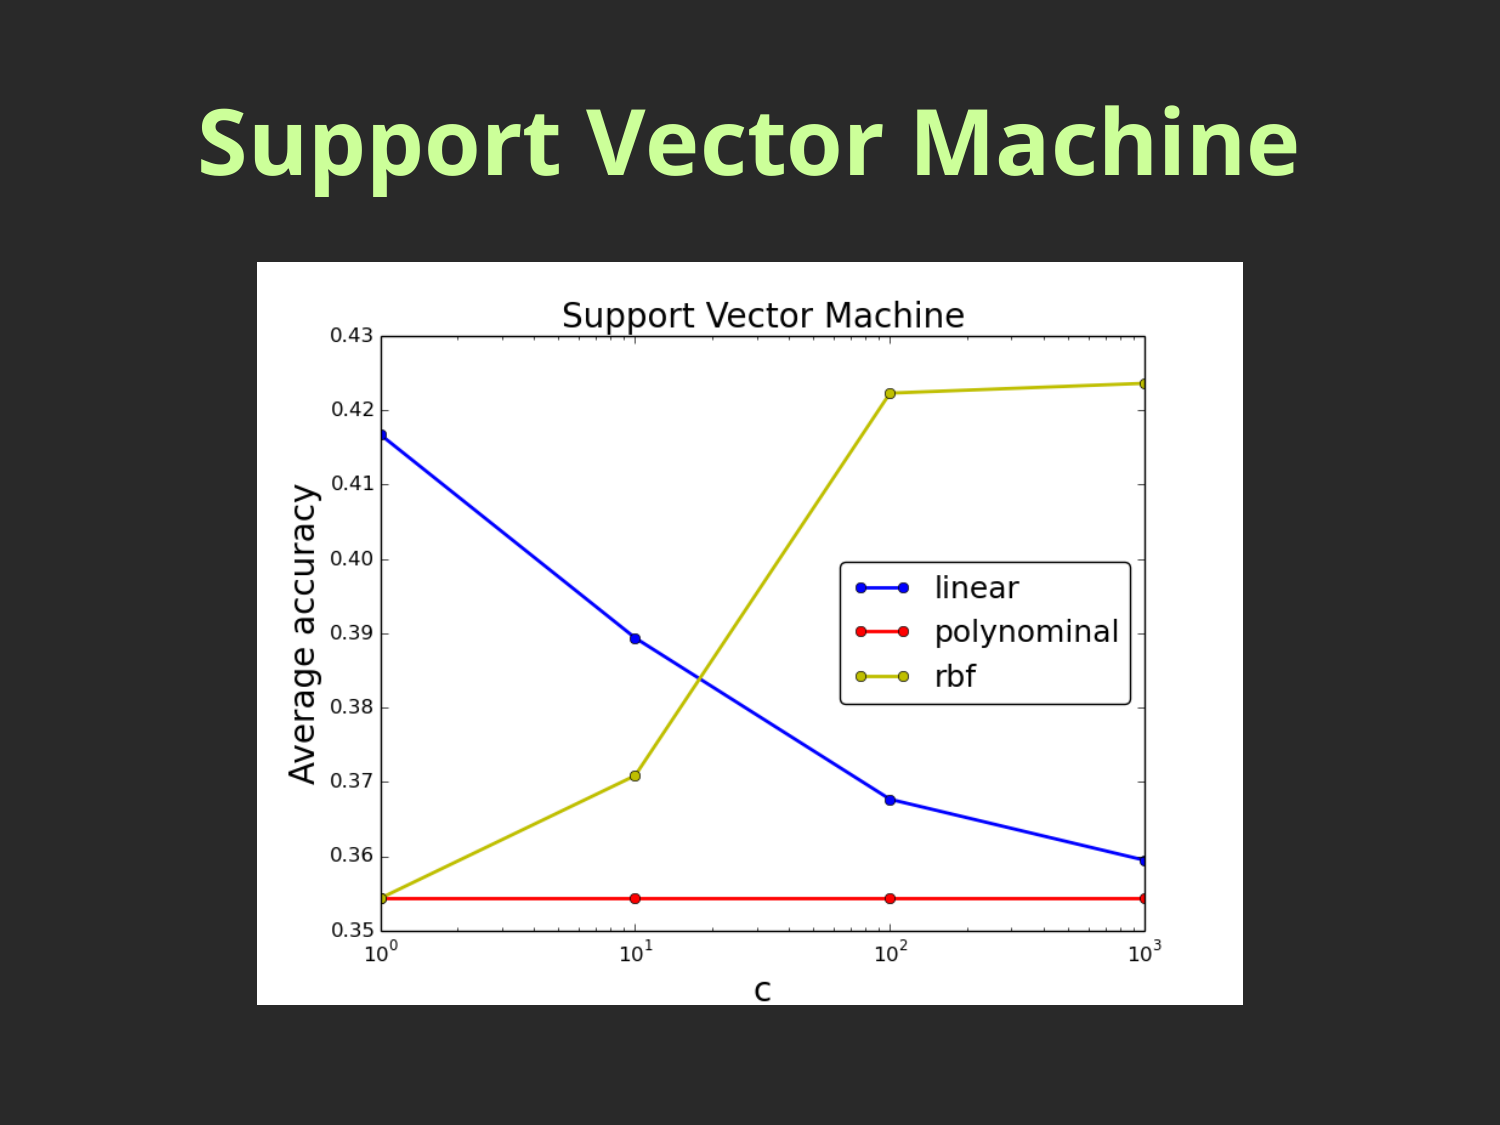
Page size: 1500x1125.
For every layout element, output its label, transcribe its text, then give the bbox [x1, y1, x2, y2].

title Support Vector Machine [75, 45, 1426, 233]
picture [257, 262, 1243, 1005]
